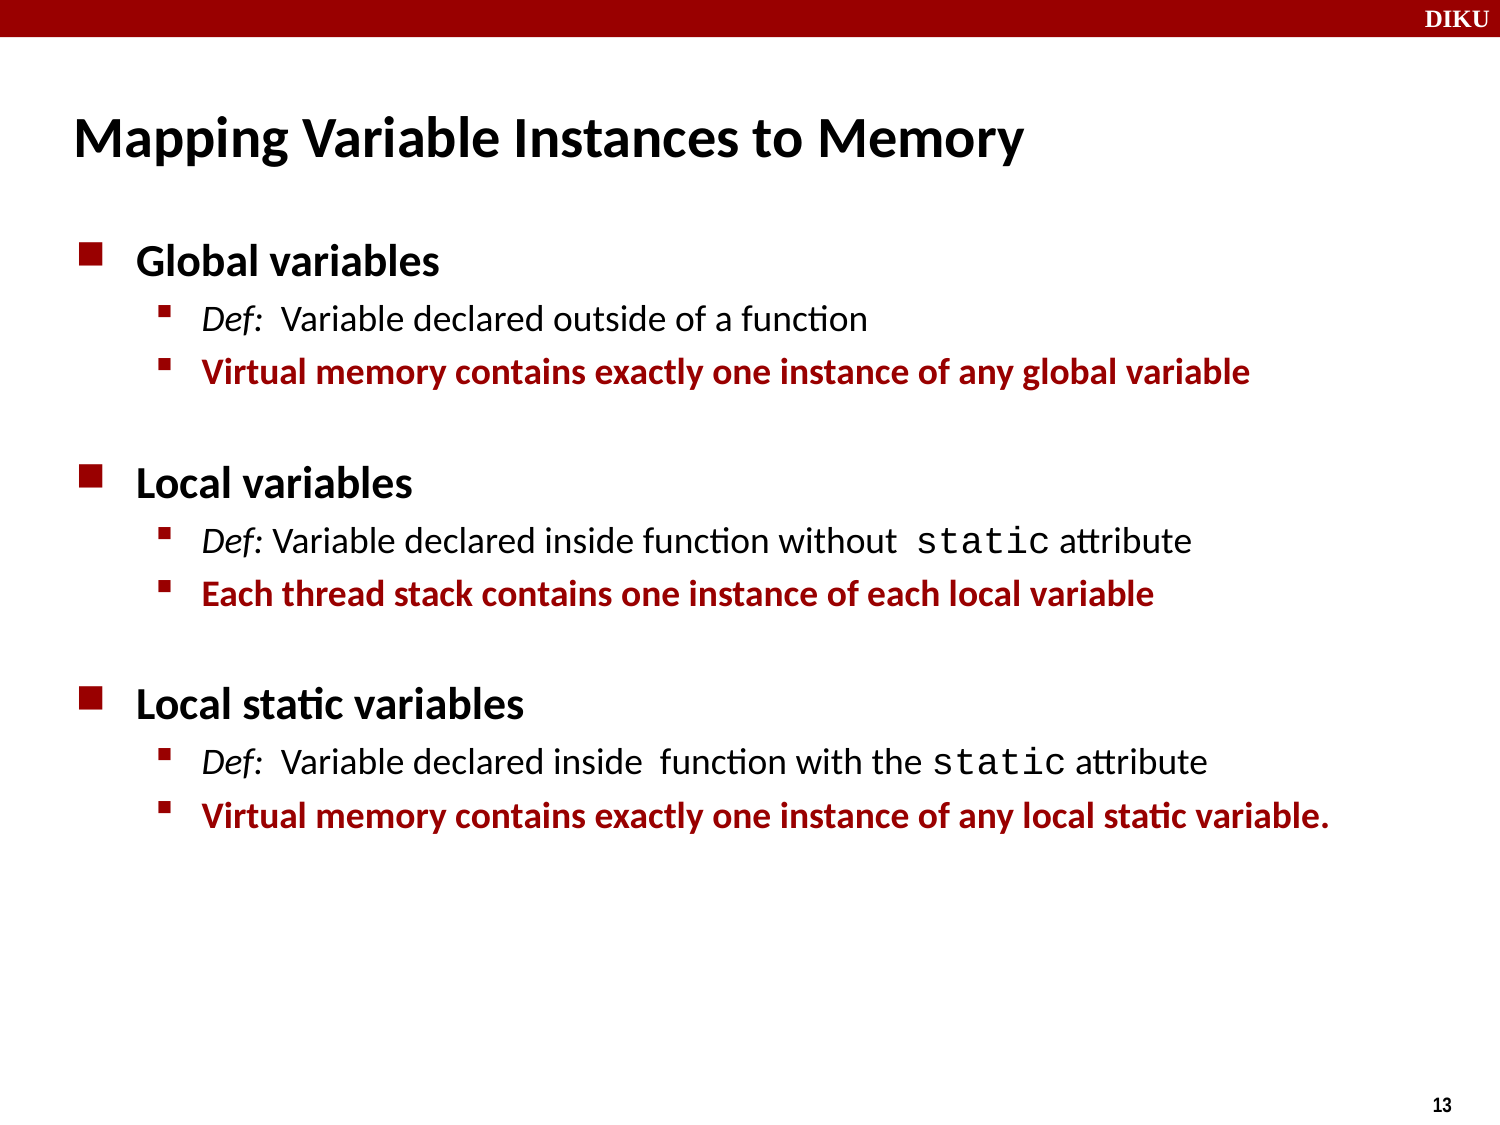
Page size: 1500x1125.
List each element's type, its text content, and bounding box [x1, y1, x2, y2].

text_box Global variables Def: Variable declared outside of a function Virtual memory contains exactly one instance of any global variable Local variables Def: Variable declared inside function without static attribute Each thread stack contains one instance of each local variable Local static variables Def: Variable declared inside function with the static attribute Virtual memory contains exactly one instance of any local static variable. [65, 223, 1450, 1039]
text_box Mapping Variable Instances to Memory [58, 71, 1450, 197]
